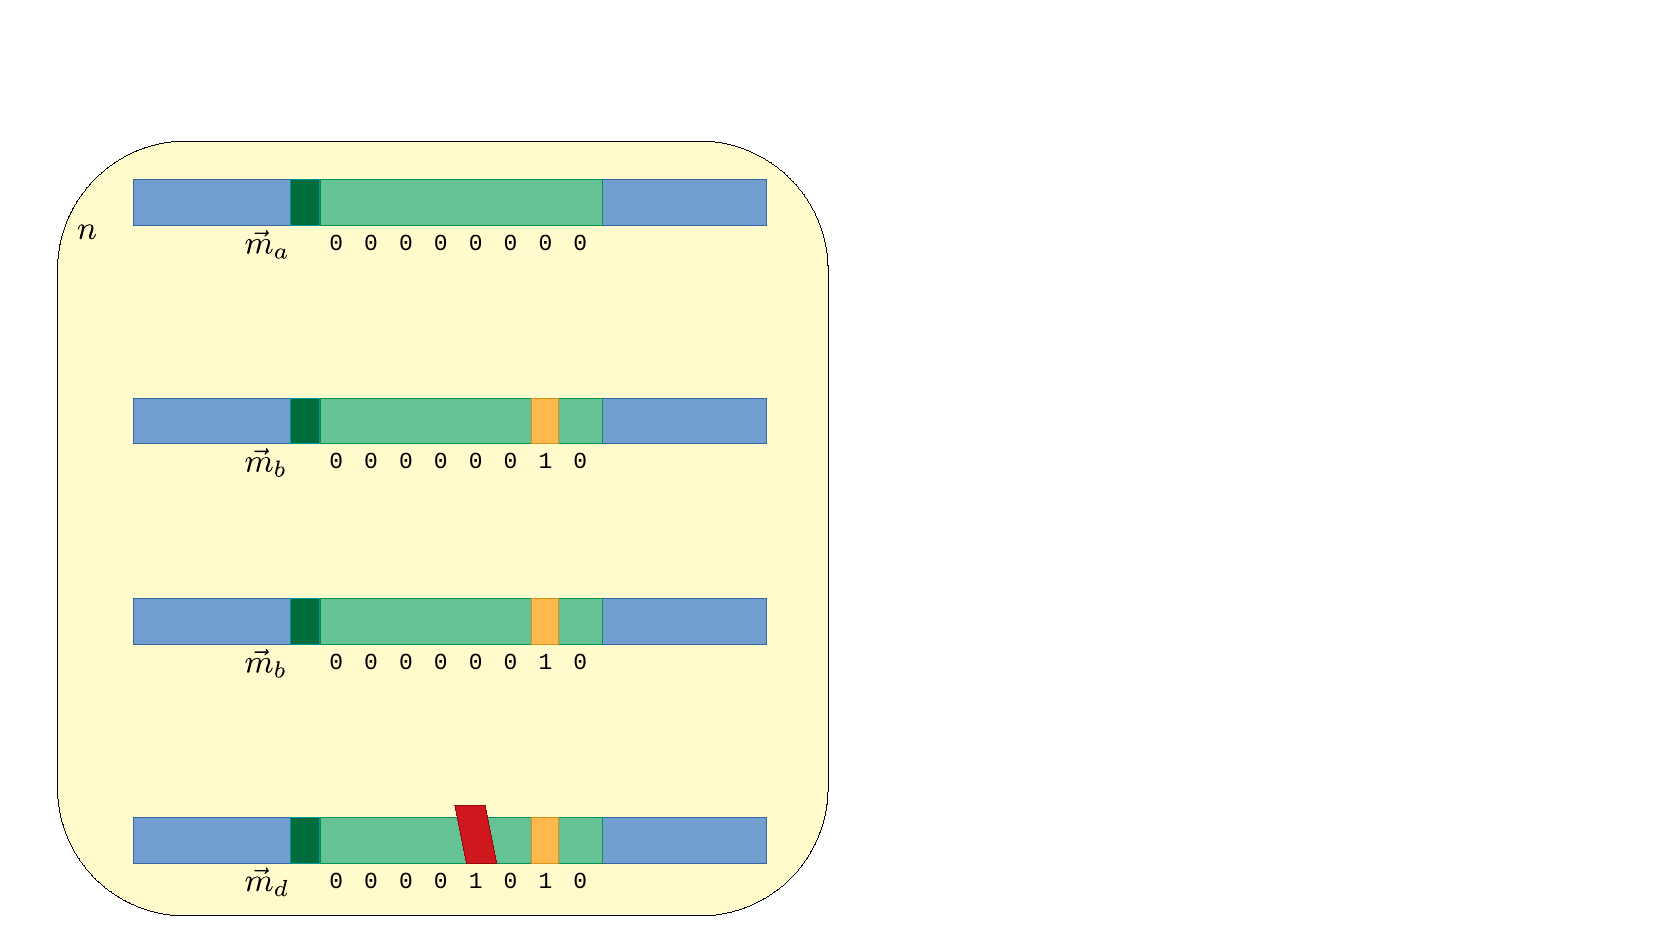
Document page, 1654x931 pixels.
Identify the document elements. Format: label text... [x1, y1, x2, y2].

text_box 00001010 [314, 861, 607, 903]
text_box [57, 141, 829, 916]
text_box 00000000 [314, 223, 607, 265]
text_box 00000010 [314, 442, 607, 484]
text_box 00000010 [314, 643, 607, 685]
